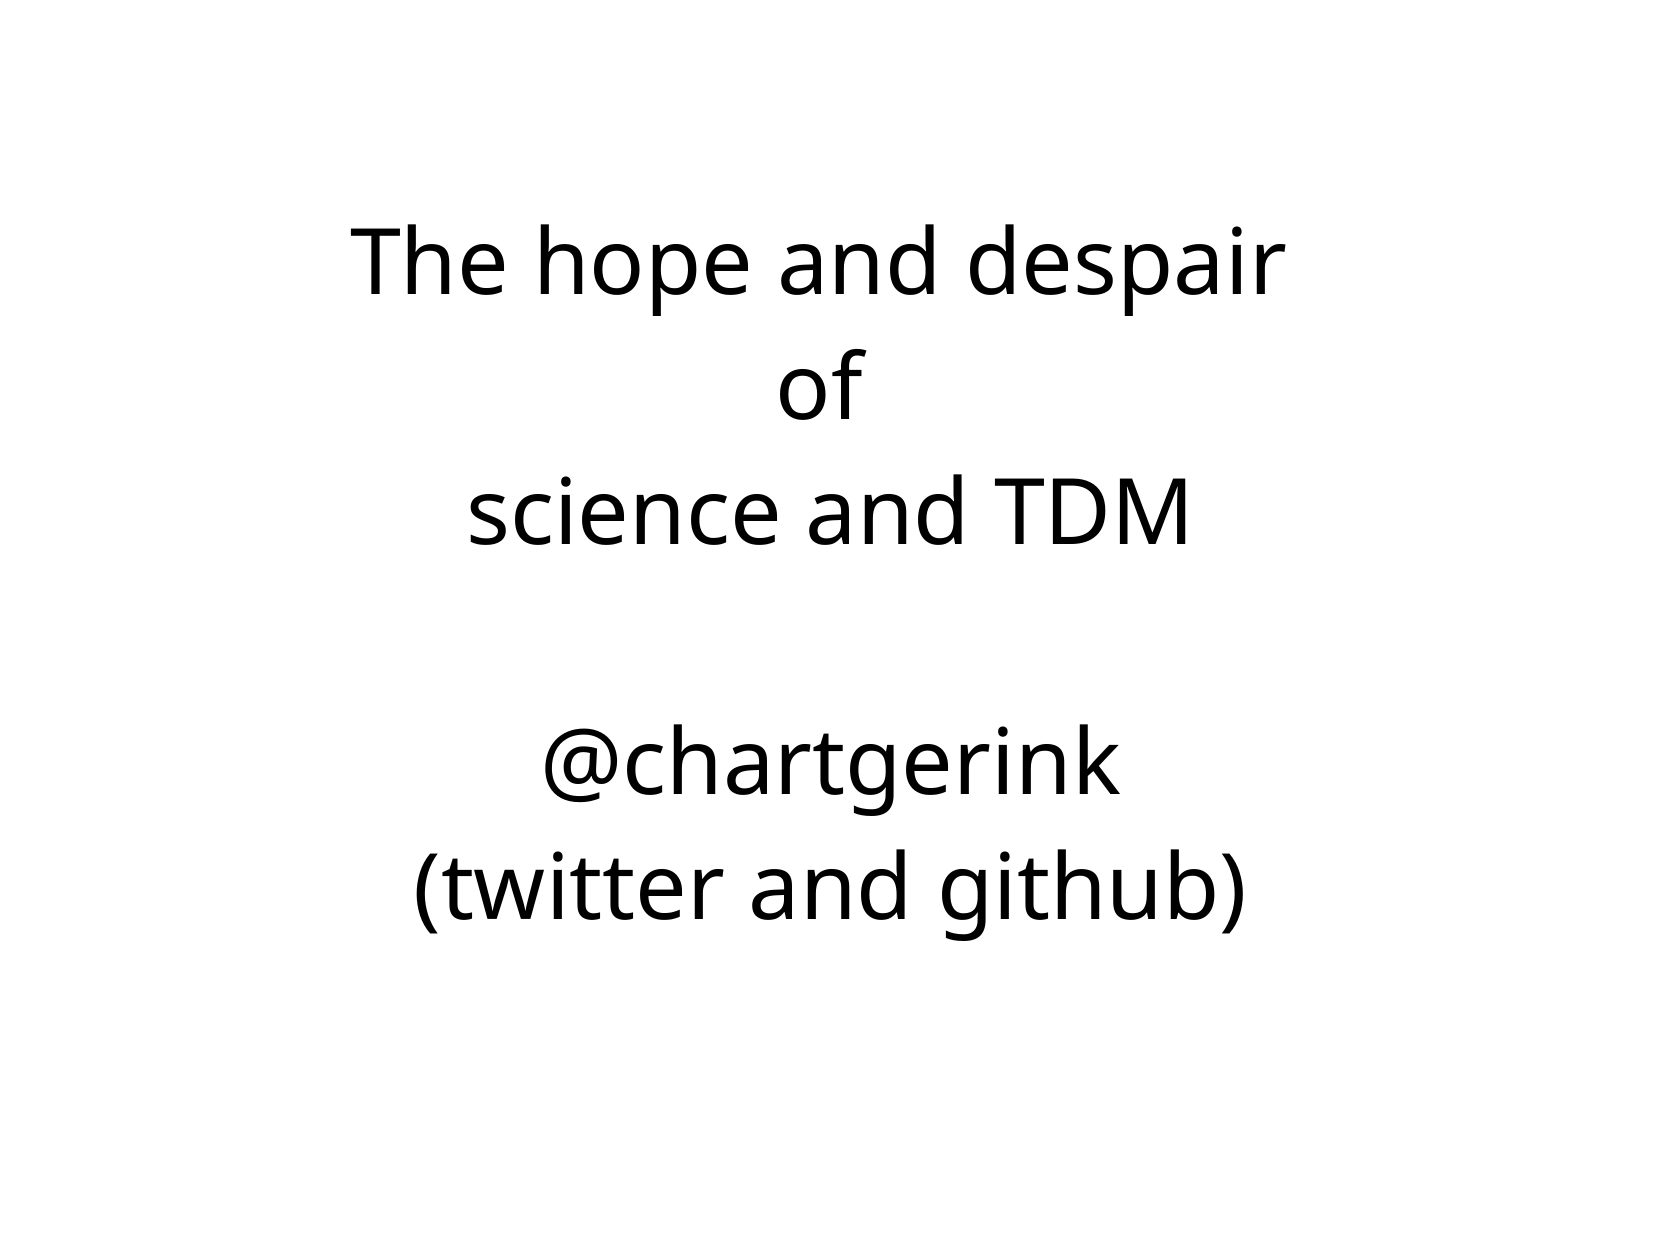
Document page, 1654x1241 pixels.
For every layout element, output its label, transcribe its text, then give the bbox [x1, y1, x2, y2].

title The hope and despair of science and TDM @chartgerink (twitter and github) [86, 239, 1576, 904]
